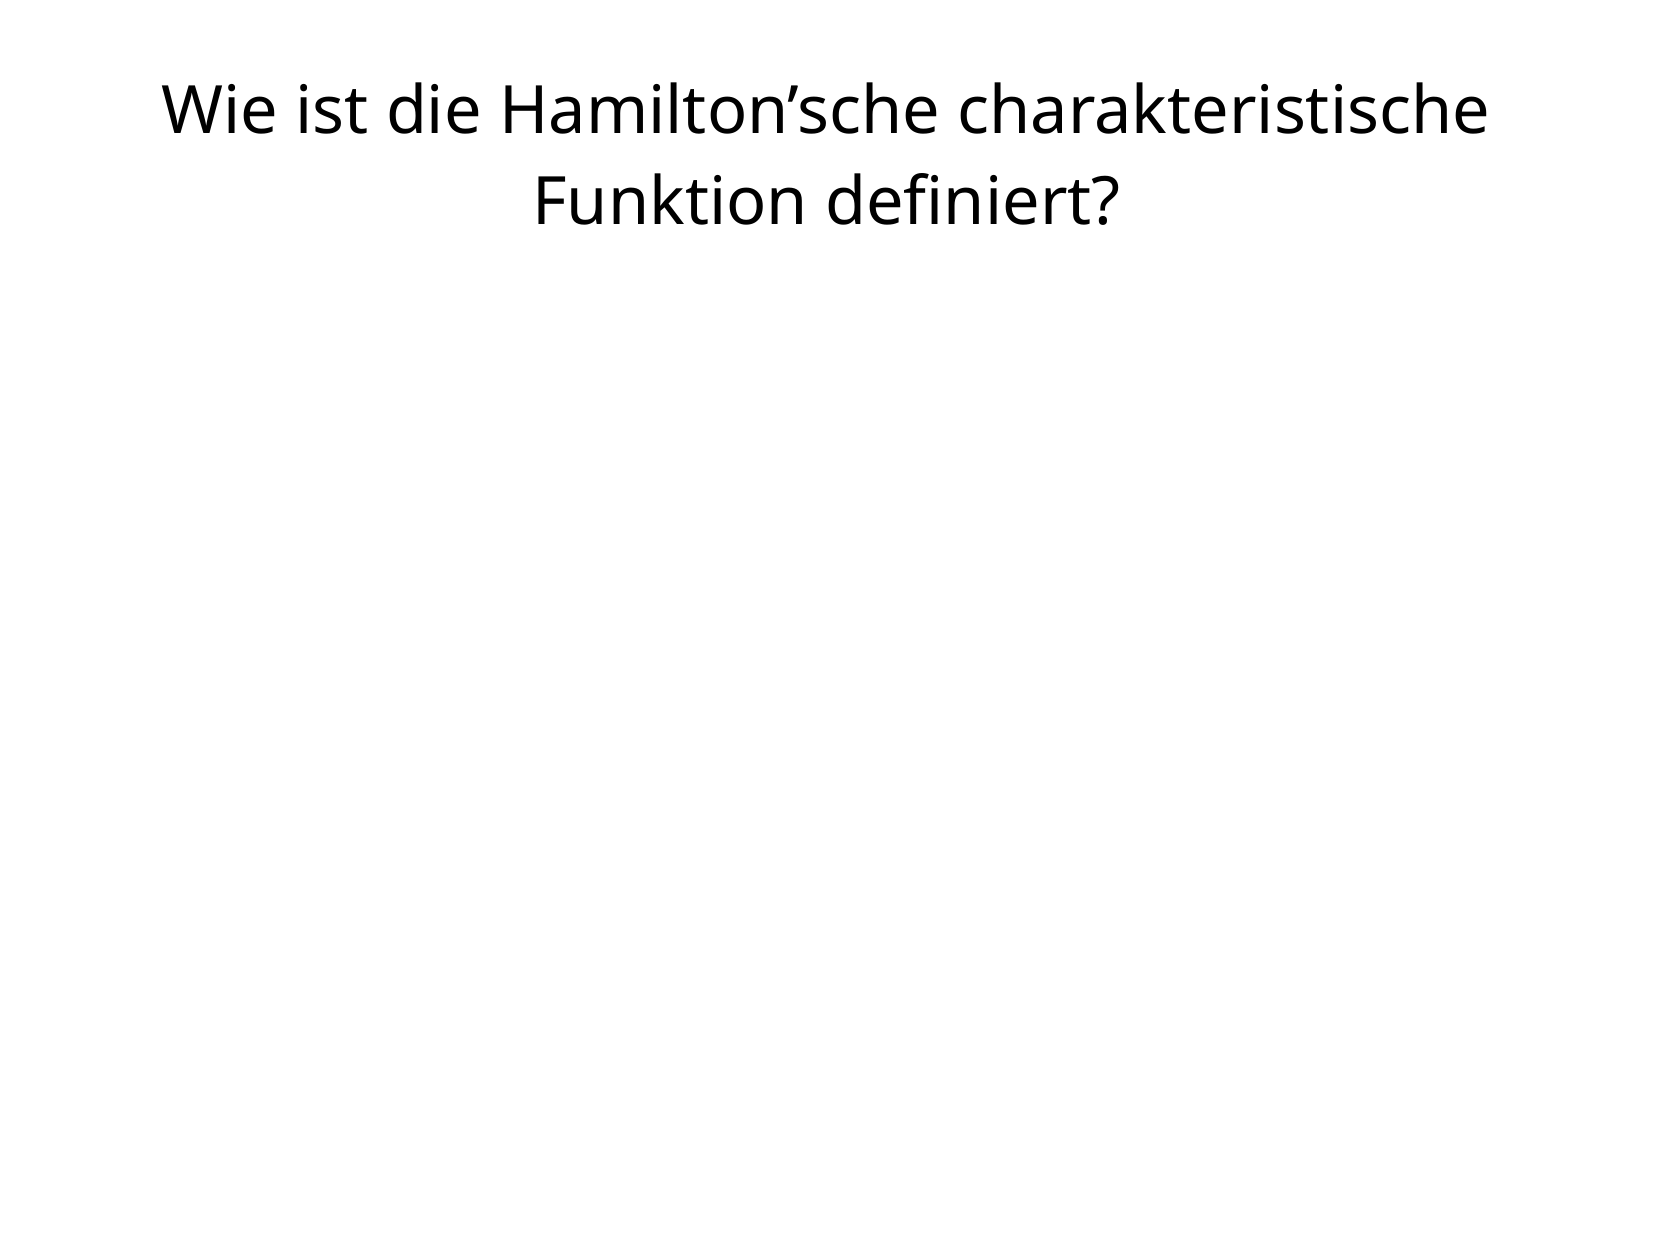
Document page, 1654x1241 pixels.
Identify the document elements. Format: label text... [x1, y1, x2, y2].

title Wie ist die Hamilton’sche charakteristische Funktion definiert? [82, 49, 1571, 257]
